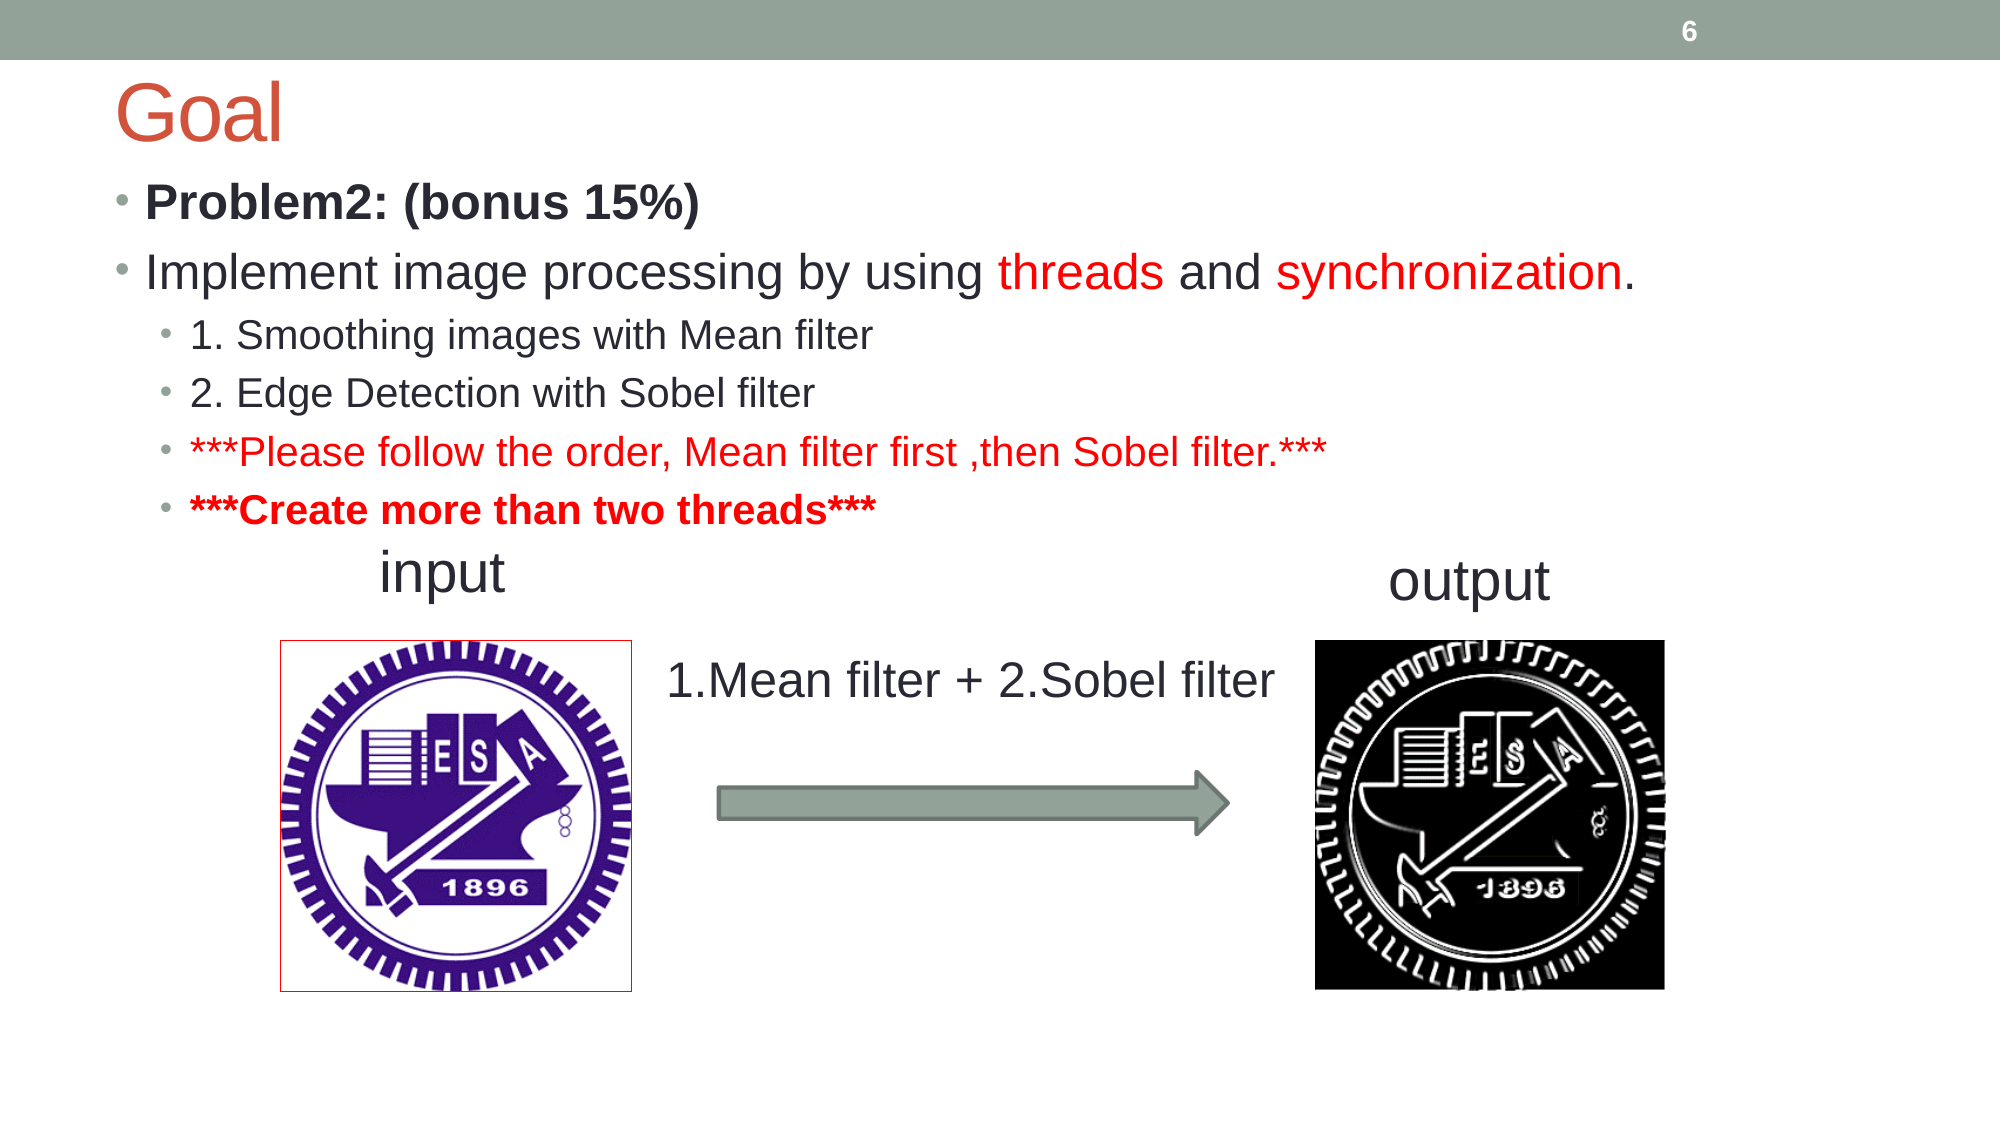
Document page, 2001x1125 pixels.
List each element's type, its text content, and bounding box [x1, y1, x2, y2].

slide_number <number> [1666, 3, 1900, 57]
picture [280, 640, 632, 992]
picture [1315, 640, 1667, 992]
list Problem2: (bonus 15%) Implement image processing by using threads and synchronization. 1. Smoothing images with Mean filter 2. Edge Detection with Sobel filter ***Please follow the order, Mean filter first ,then Sobel filter.*** ***Create more than two threads*** [99, 161, 1900, 1021]
text_box [718, 771, 1228, 835]
text_box 1.Mean filter + 2.Sobel filter [651, 640, 1315, 716]
title Goal [99, 26, 1900, 161]
text_box input [365, 526, 575, 612]
text_box output [1373, 534, 1574, 620]
